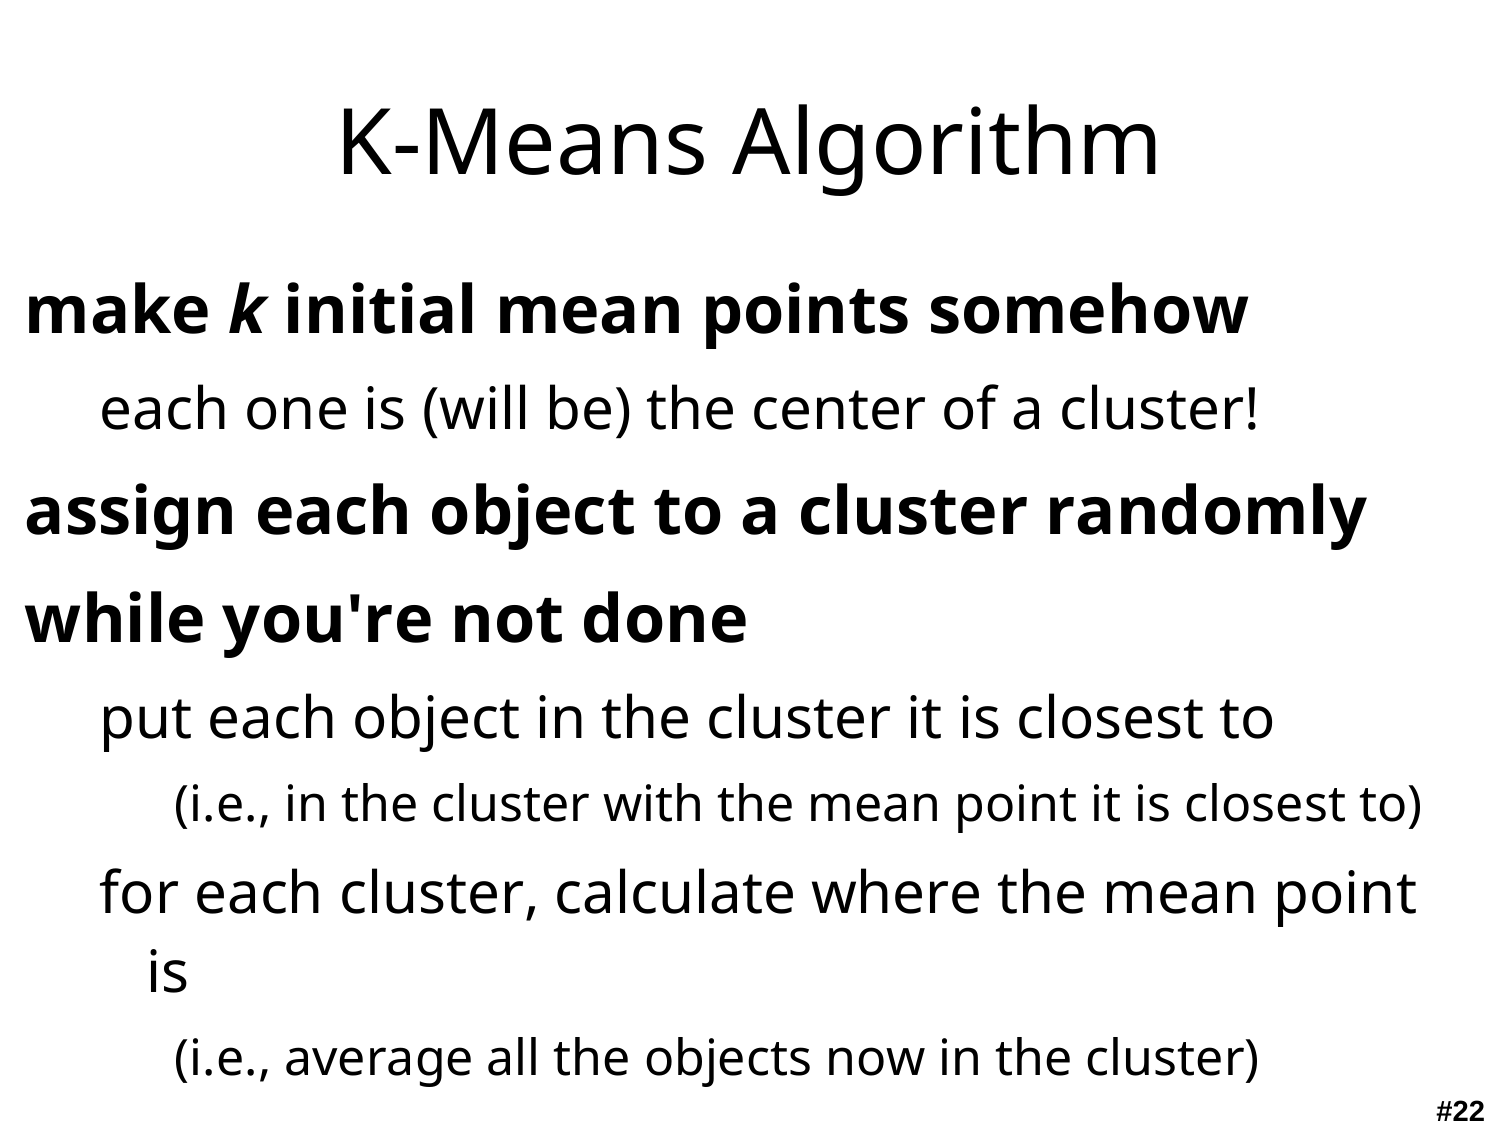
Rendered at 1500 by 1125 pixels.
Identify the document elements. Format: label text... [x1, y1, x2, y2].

list make k initial mean points somehow each one is (will be) the center of a cluster! assign each object to a cluster randomly while you're not done put each object in the cluster it is closest to (i.e., in the cluster with the mean point it is closest to) for each cluster, calculate where the mean point is (i.e., average all the objects now in the cluster) [24, 262, 1476, 1006]
title K-Means Algorithm [24, 45, 1476, 233]
